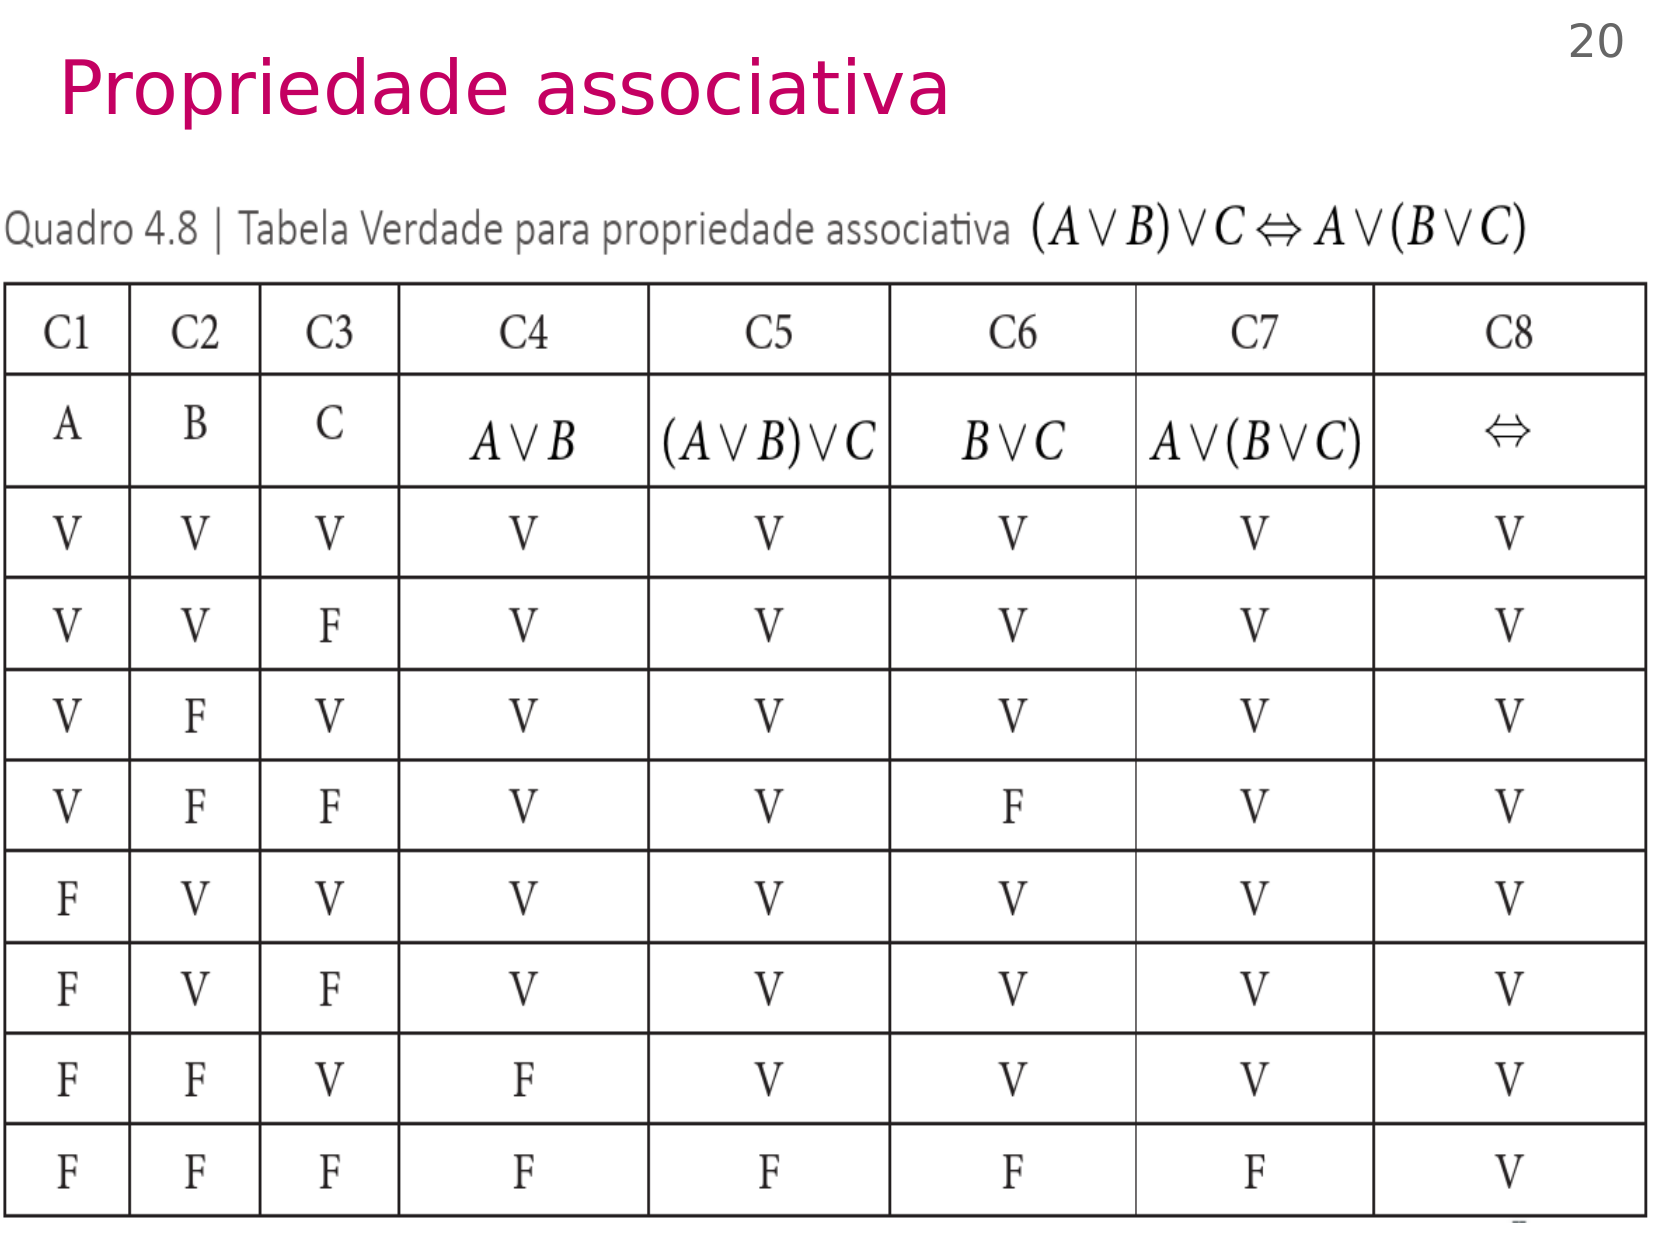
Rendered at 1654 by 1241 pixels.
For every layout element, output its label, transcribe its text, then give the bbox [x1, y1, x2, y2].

picture [0, 197, 1653, 1223]
title Propriedade associativa [59, 29, 1625, 148]
